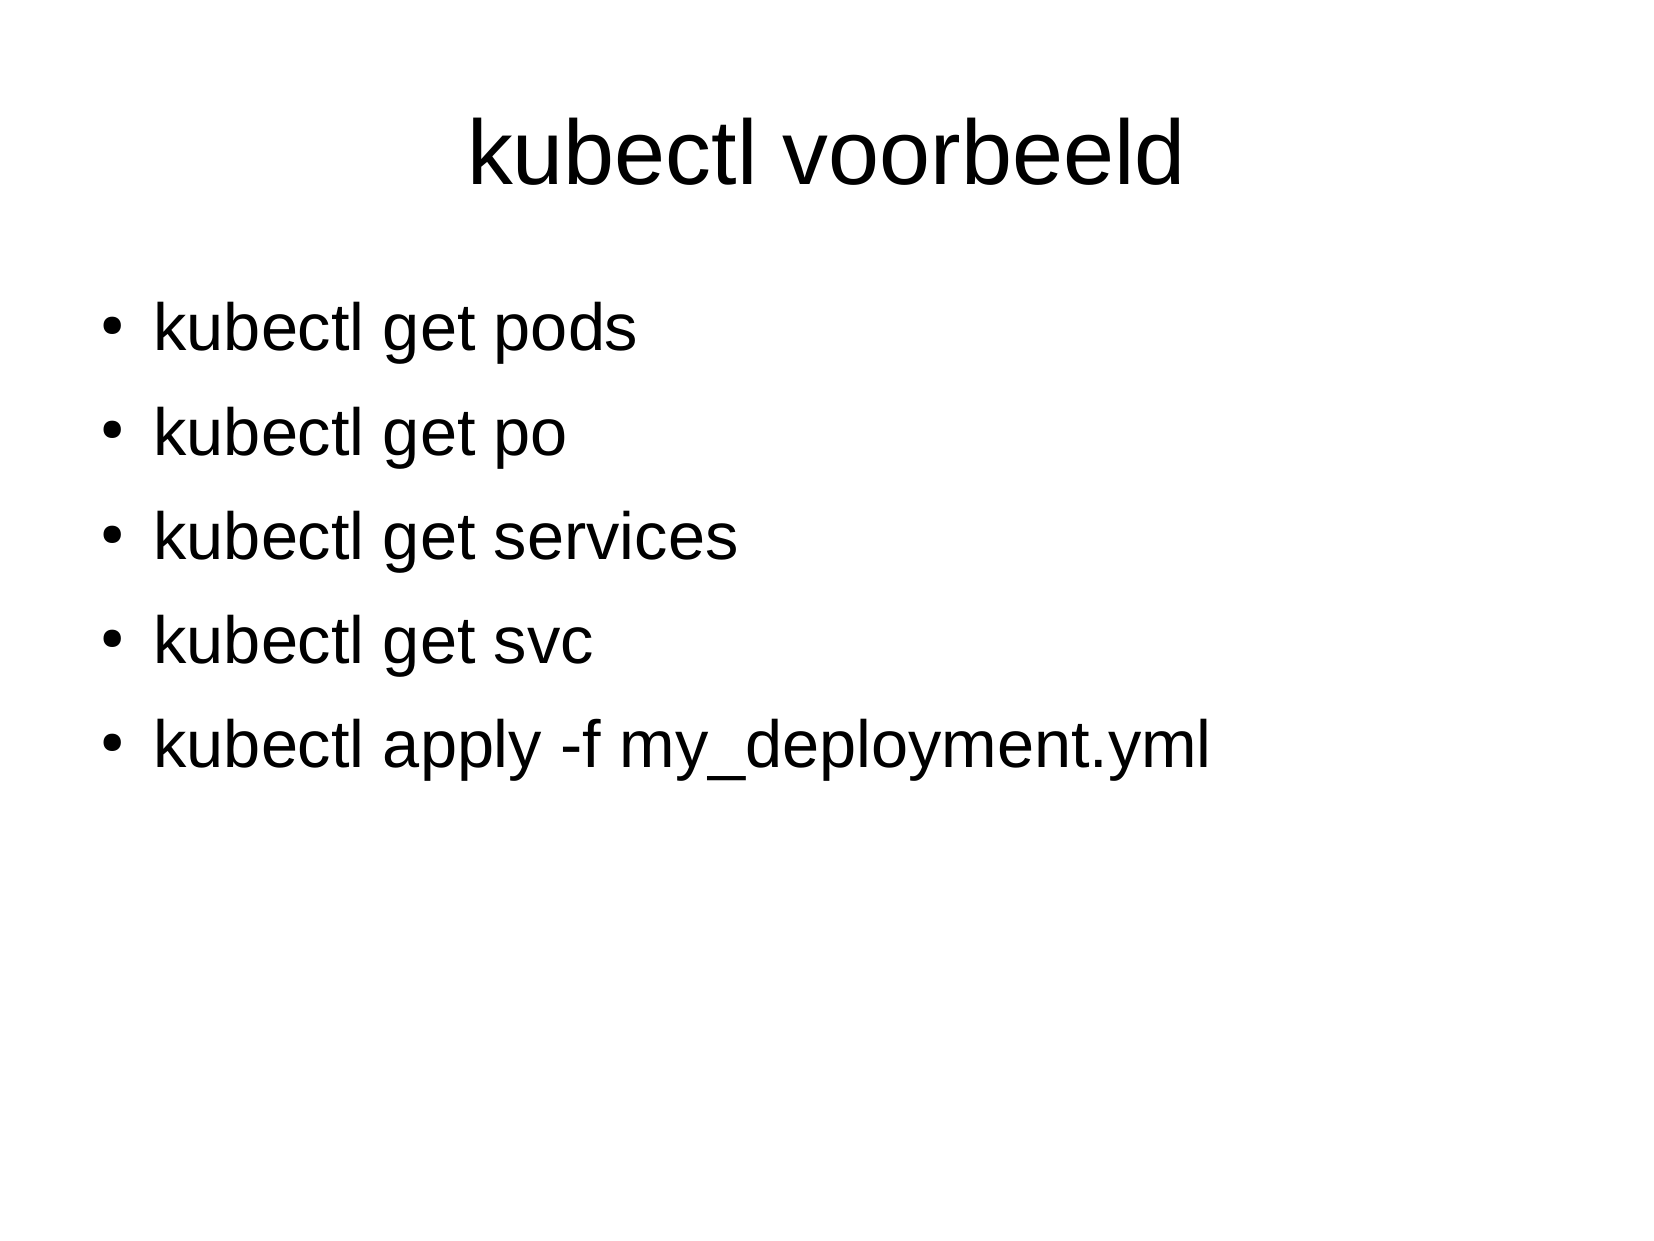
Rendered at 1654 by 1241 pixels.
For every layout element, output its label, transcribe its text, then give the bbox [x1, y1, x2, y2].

title kubectl voorbeeld [82, 49, 1571, 257]
list kubectl get pods kubectl get po kubectl get services kubectl get svc kubectl apply -f my_deployment.yml [82, 290, 1571, 1010]
